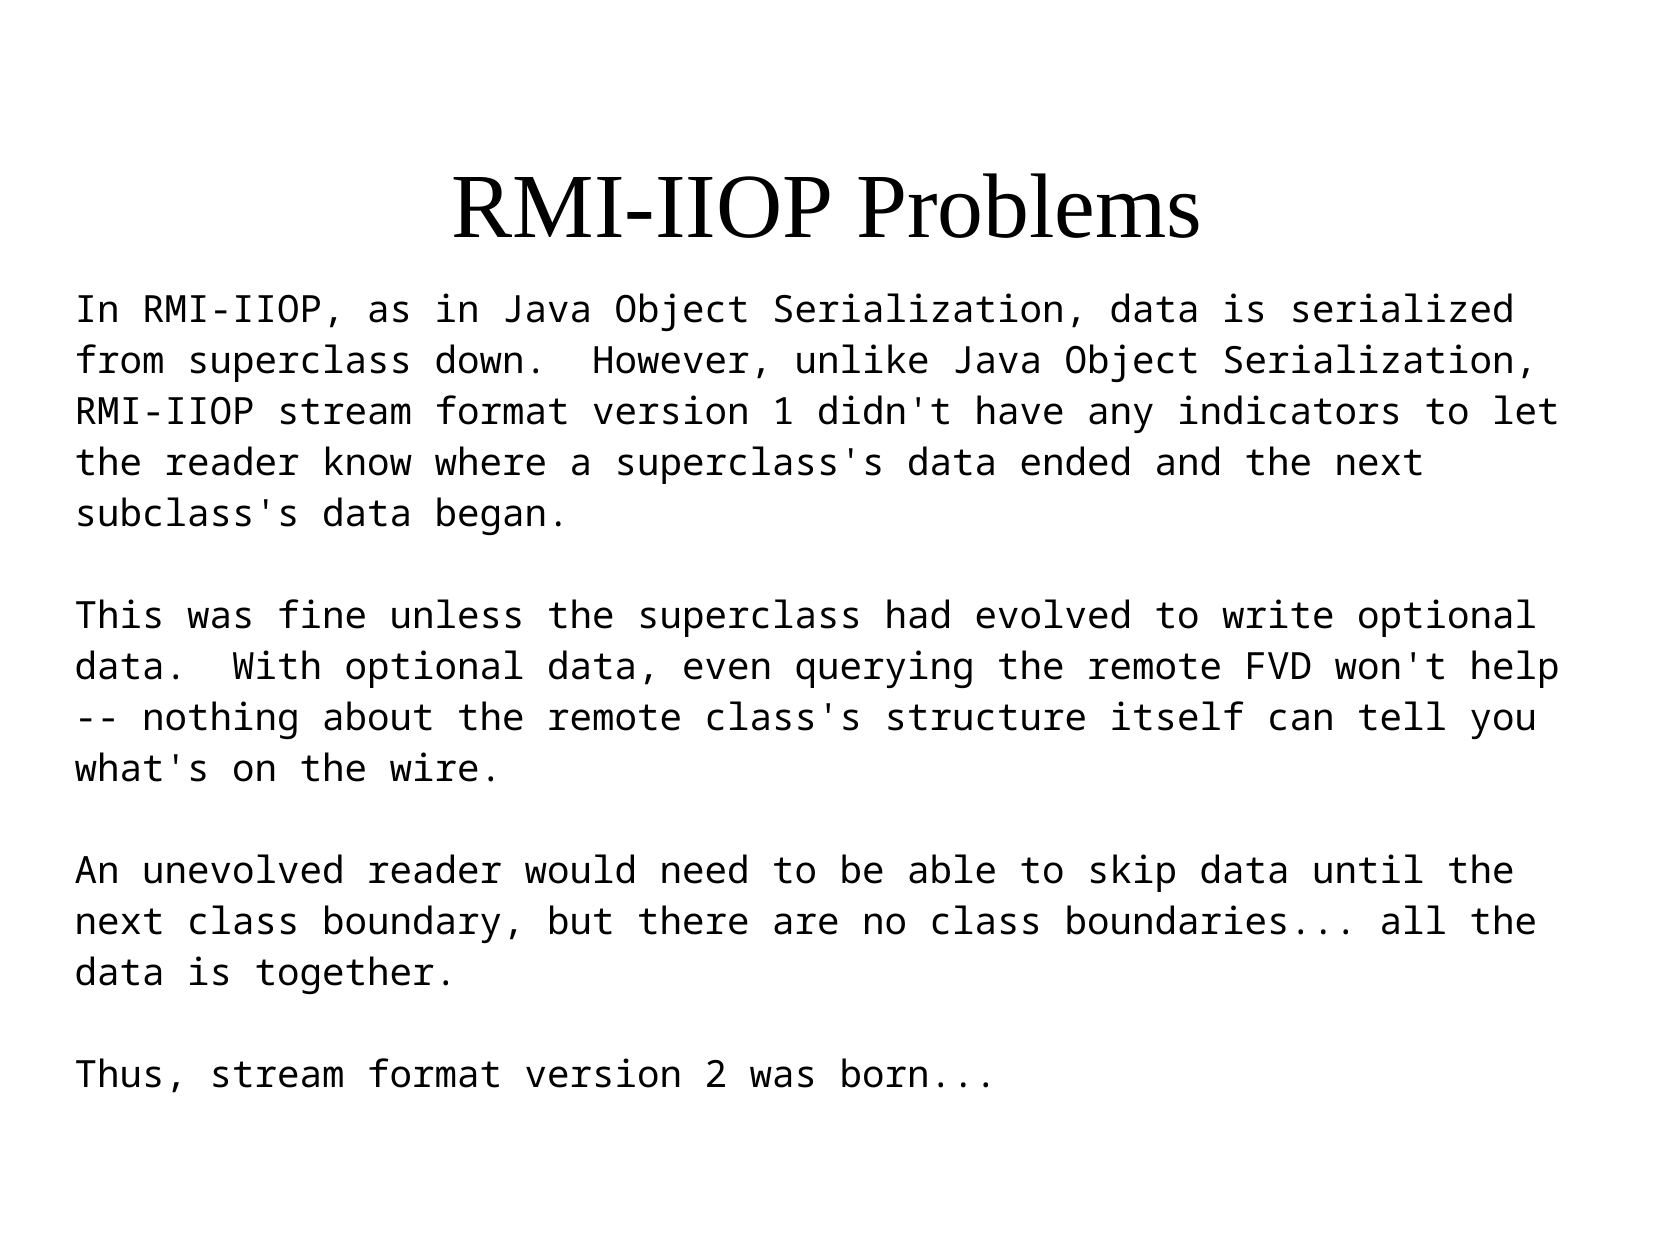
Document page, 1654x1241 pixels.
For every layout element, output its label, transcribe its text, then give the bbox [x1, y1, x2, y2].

title RMI-IIOP Problems [121, 102, 1534, 282]
text_box In RMI-IIOP, as in Java Object Serialization, data is serialized from superclass down. However, unlike Java Object Serialization, RMI-IIOP stream format version 1 didn't have any indicators to let the reader know where a superclass's data ended and the next subclass's data began. This was fine unless the superclass had evolved to write optional data. With optional data, even querying the remote FVD won't help -- nothing about the remote class's structure itself can tell you what's on the wire. An unevolved reader would need to be able to skip data until the next class boundary, but there are no class boundaries... all the data is together. Thus, stream format version 2 was born... [74, 282, 1607, 1022]
